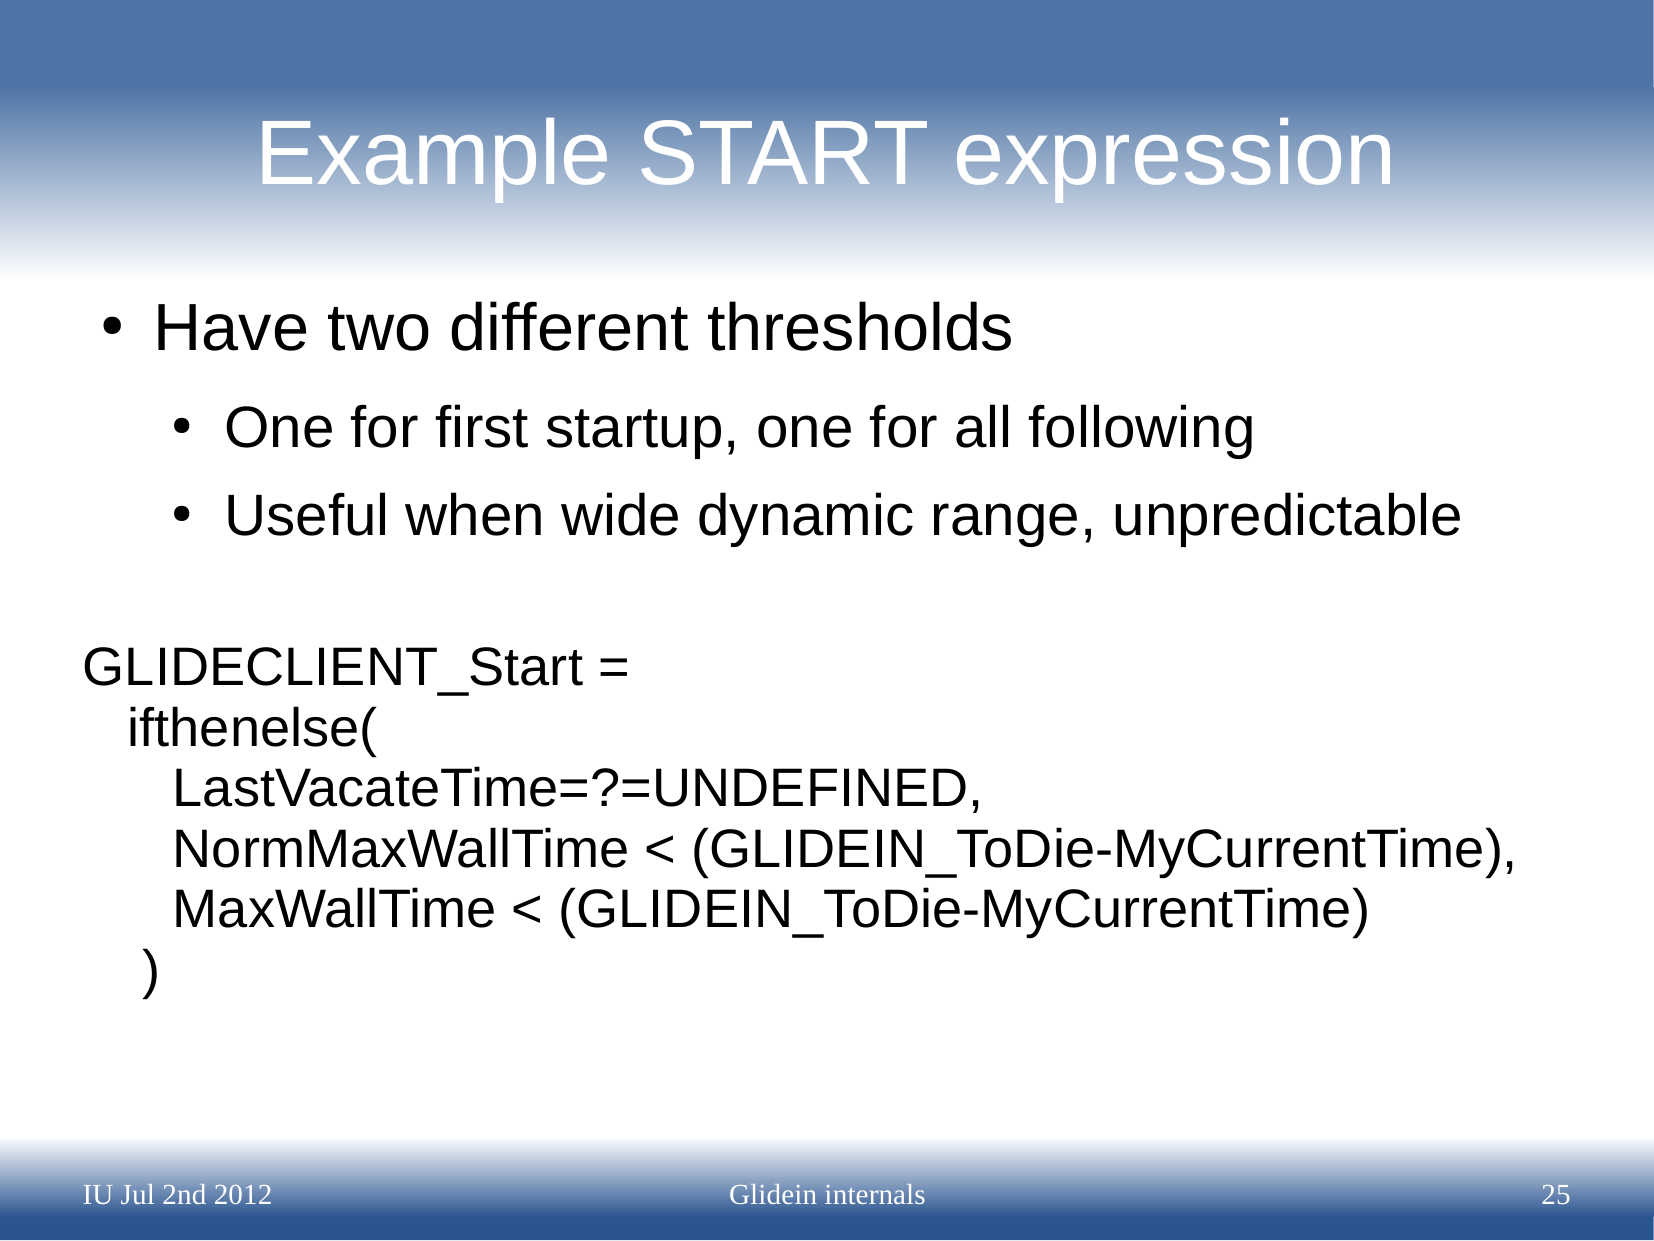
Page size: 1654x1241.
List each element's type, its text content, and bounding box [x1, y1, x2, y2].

title Example START expression [82, 56, 1571, 250]
list Have two different thresholds One for first startup, one for all following Useful when wide dynamic range, unpredictable GLIDECLIENT_Start = ifthenelse( LastVacateTime=?=UNDEFINED, NormMaxWallTime < (GLIDEIN_ToDie-MyCurrentTime), MaxWallTime < (GLIDEIN_ToDie-MyCurrentTime) ) [82, 290, 1571, 1109]
